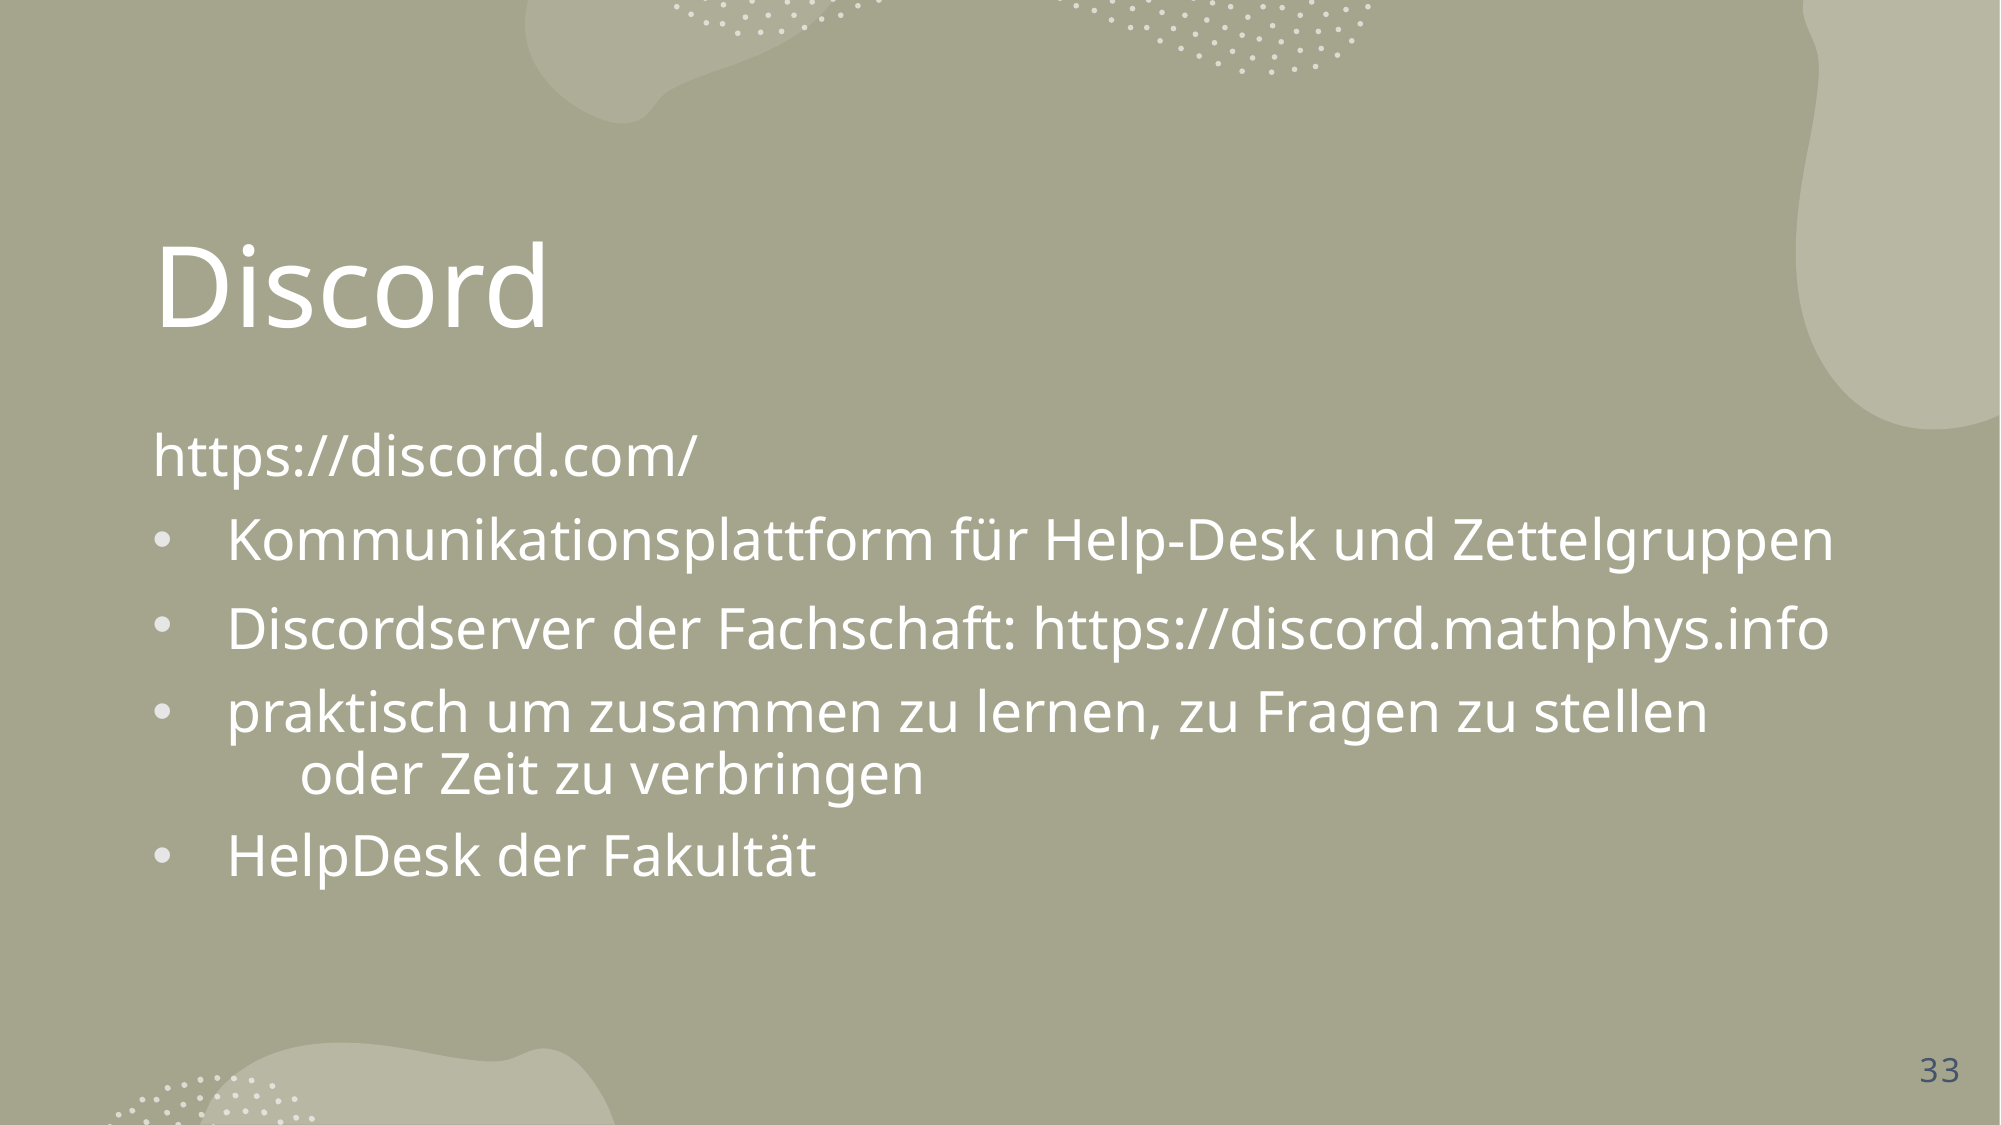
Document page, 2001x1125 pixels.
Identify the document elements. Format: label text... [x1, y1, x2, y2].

text_box [1887, 1019, 1993, 1125]
title Discord [137, 182, 1863, 400]
list https://discord.com/ Kommunikationsplattform für Help-Desk und Zettelgruppen Discordserver der Fachschaft: https://discord.mathphys.info praktisch um zusammen zu lernen, zu Fragen zu stellen oder Zeit zu verbringen HelpDesk der Fakultät [137, 413, 1863, 1014]
